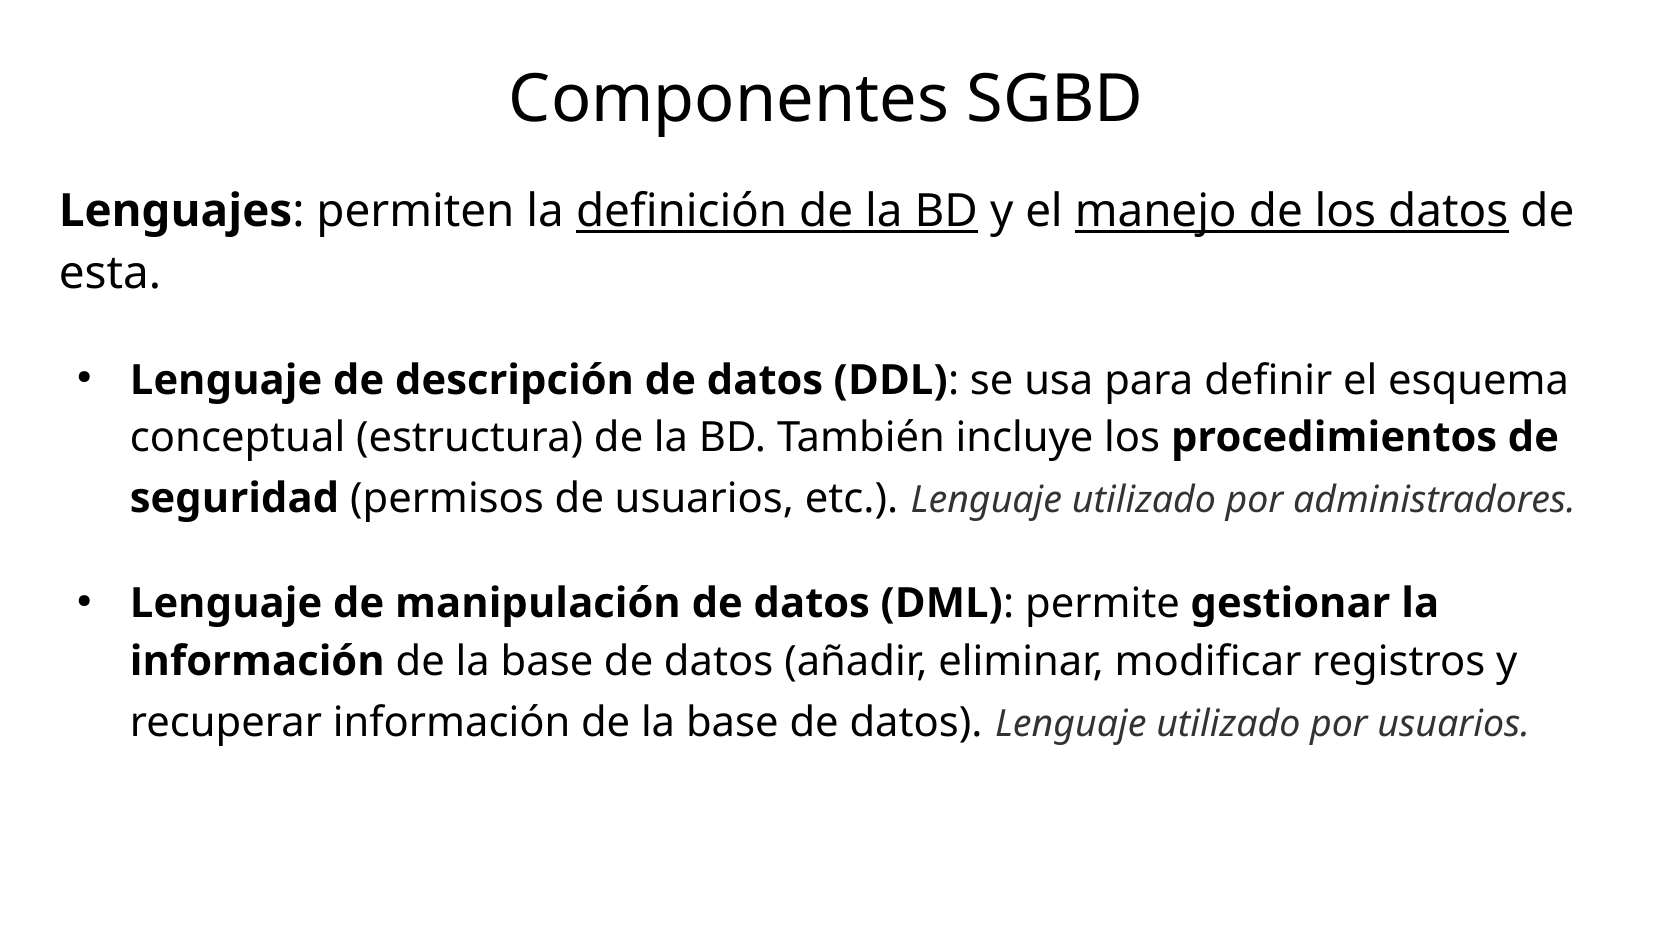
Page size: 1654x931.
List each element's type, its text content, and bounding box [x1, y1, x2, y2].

title Componentes SGBD [82, 37, 1571, 154]
list Lenguajes: permiten la definición de la BD y el manejo de los datos de esta. Lenguaje de descripción de datos (DDL): se usa para definir el esquema conceptual (estructura) de la BD. También incluye los procedimientos de seguridad (permisos de usuarios, etc.). Lenguaje utilizado por administradores. Lenguaje de manipulación de datos (DML): permite gestionar la información de la base de datos (añadir, eliminar, modificar registros y recuperar información de la base de datos). Lenguaje utilizado por usuarios. [59, 177, 1583, 827]
